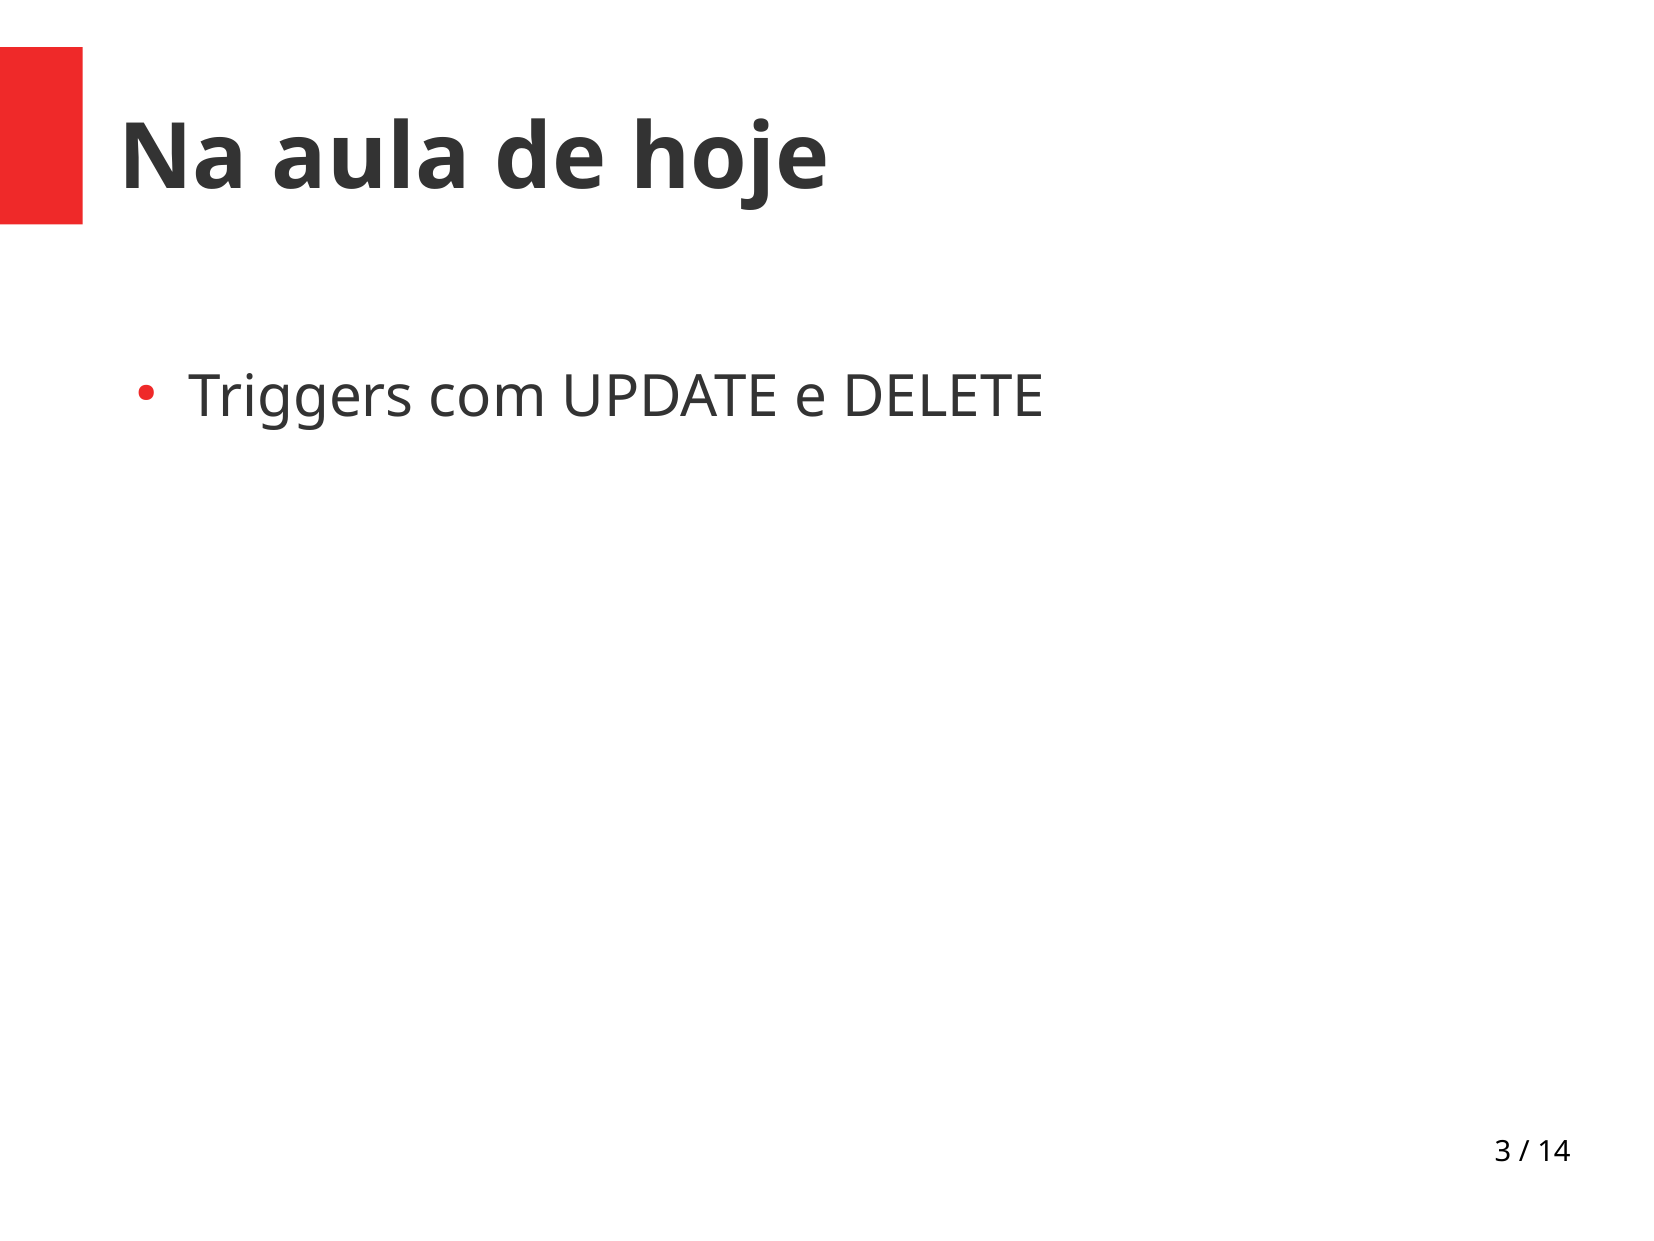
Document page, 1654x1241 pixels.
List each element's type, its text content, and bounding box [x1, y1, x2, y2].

list Triggers com UPDATE e DELETE [118, 354, 1536, 1074]
title Na aula de hoje [118, 49, 1571, 257]
